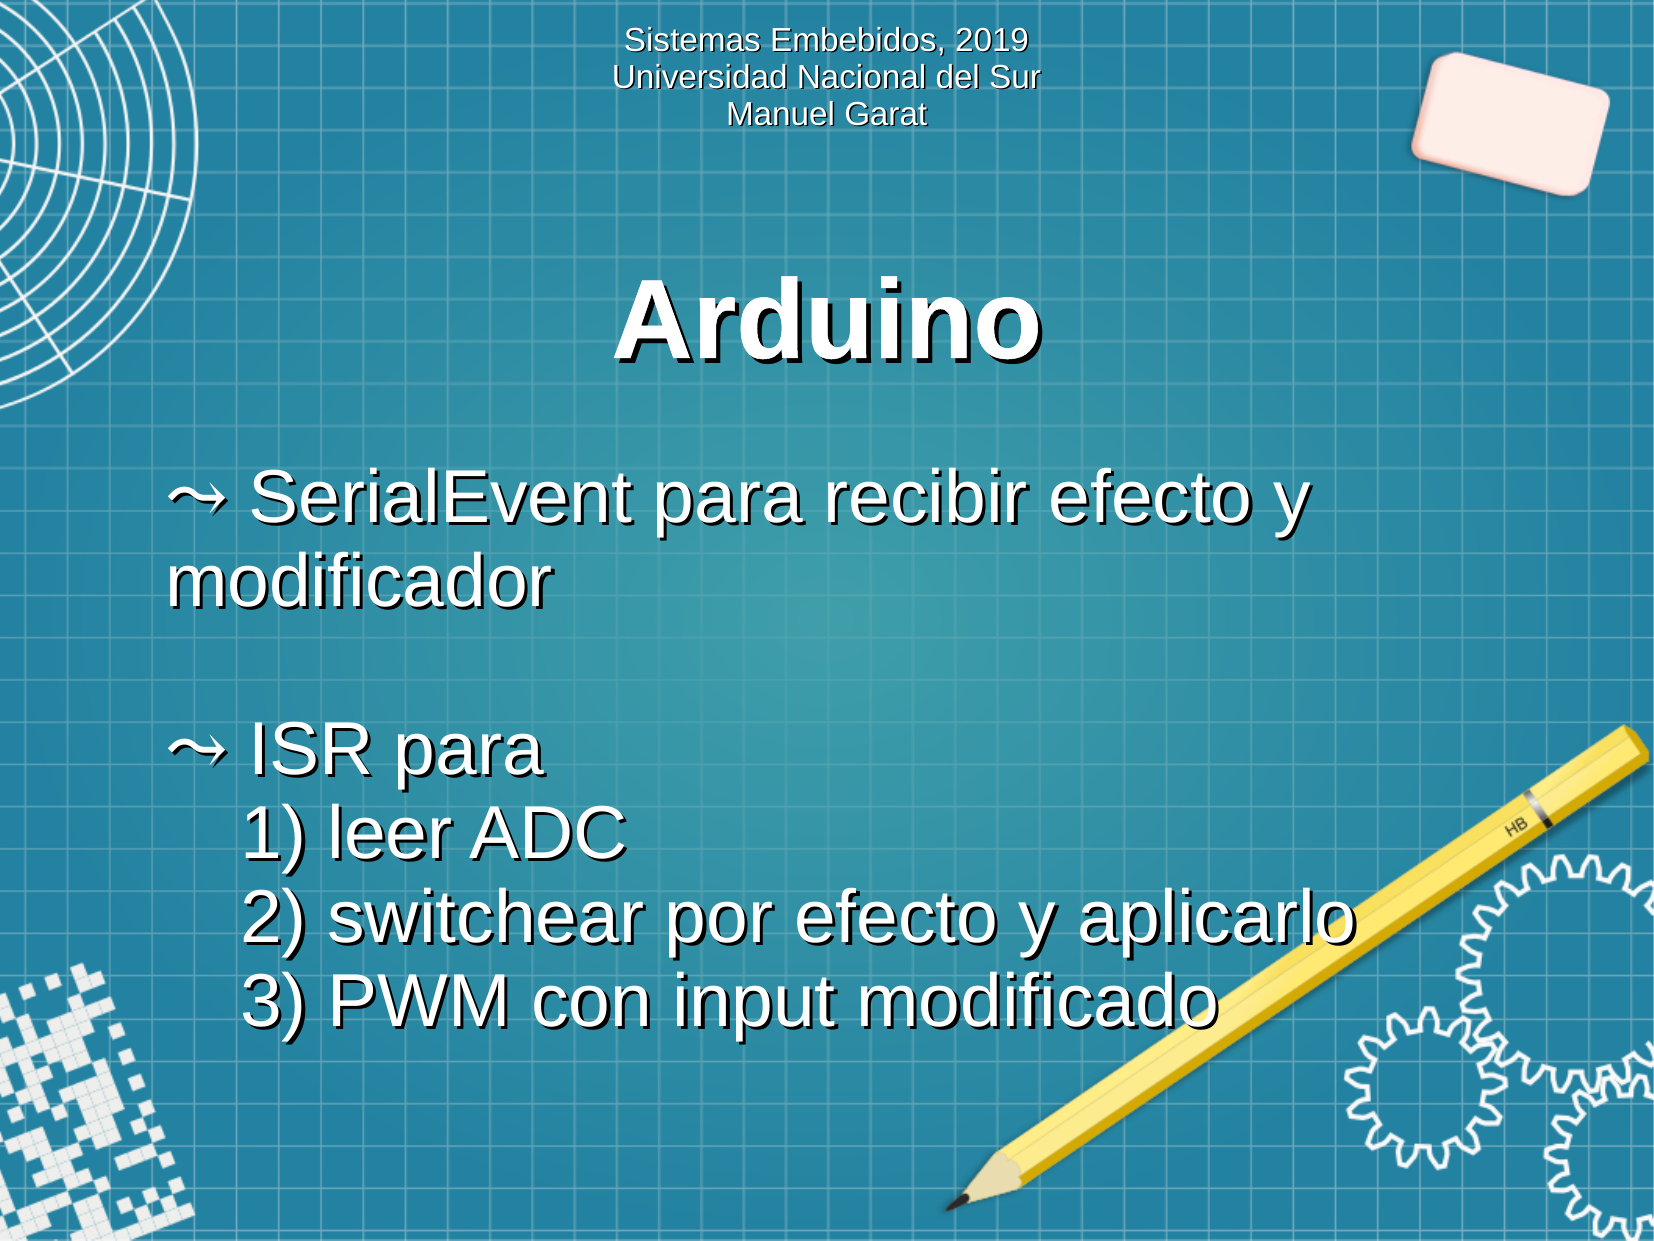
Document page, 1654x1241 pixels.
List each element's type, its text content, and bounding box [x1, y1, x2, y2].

picture [0, 0, 1654, 1241]
title Arduino [82, 177, 1571, 461]
title ⤳ SerialEvent para recibir efecto y modificador ⤳ ISR para 1) leer ADC 2) switchear por efecto y aplicarlo 3) PWM con input modificado [165, 416, 1516, 1081]
text_box Sistemas Embebidos, 2019 Universidad Nacional del Sur Manuel Garat [600, 15, 1053, 139]
